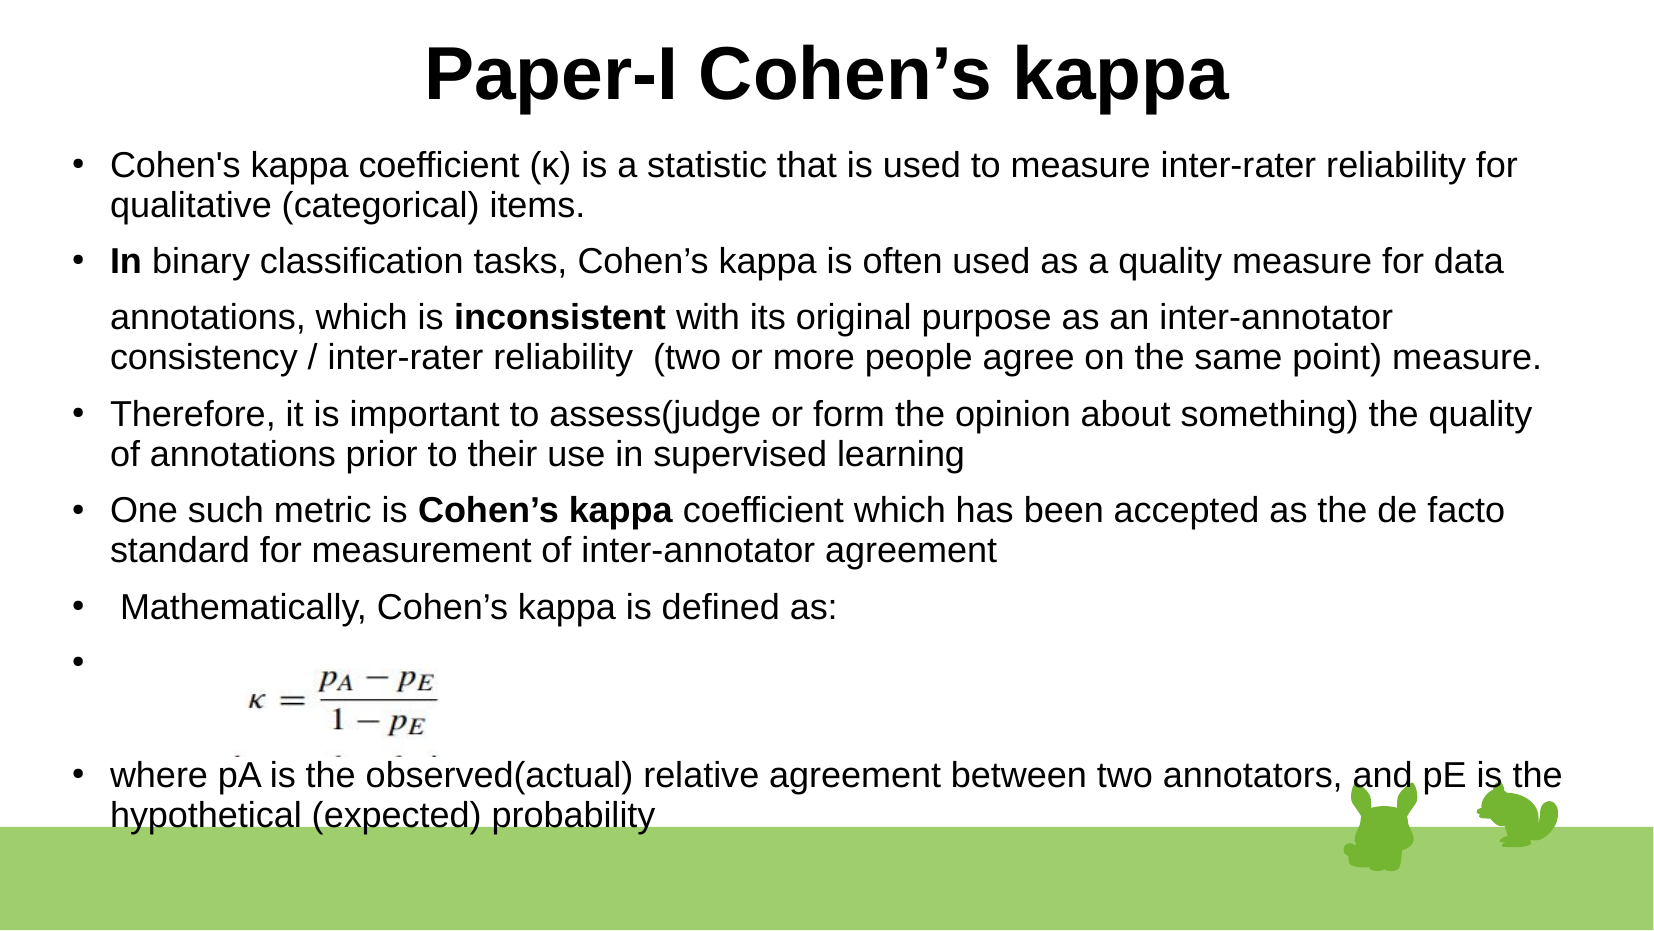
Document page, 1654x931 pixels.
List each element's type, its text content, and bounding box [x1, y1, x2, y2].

list Cohen's kappa coefficient (κ) is a statistic that is used to measure inter-rater reliability for qualitative (categorical) items. In binary classification tasks, Cohen’s kappa is often used as a quality measure for data annotations, which is inconsistent with its original purpose as an inter-annotator consistency / inter-rater reliability (two or more people agree on the same point) measure. Therefore, it is important to assess(judge or form the opinion about something) the quality of annotations prior to their use in supervised learning One such metric is Cohen’s kappa coefficient which has been accepted as the de facto standard for measurement of inter-annotator agreement Mathematically, Cohen’s kappa is defined as: where pA is the observed(actual) relative agreement between two annotators, and pE is the hypothetical (expected) probability [59, 88, 1571, 857]
title Paper-I Cohen’s kappa [82, 29, 1571, 119]
picture [178, 649, 475, 758]
